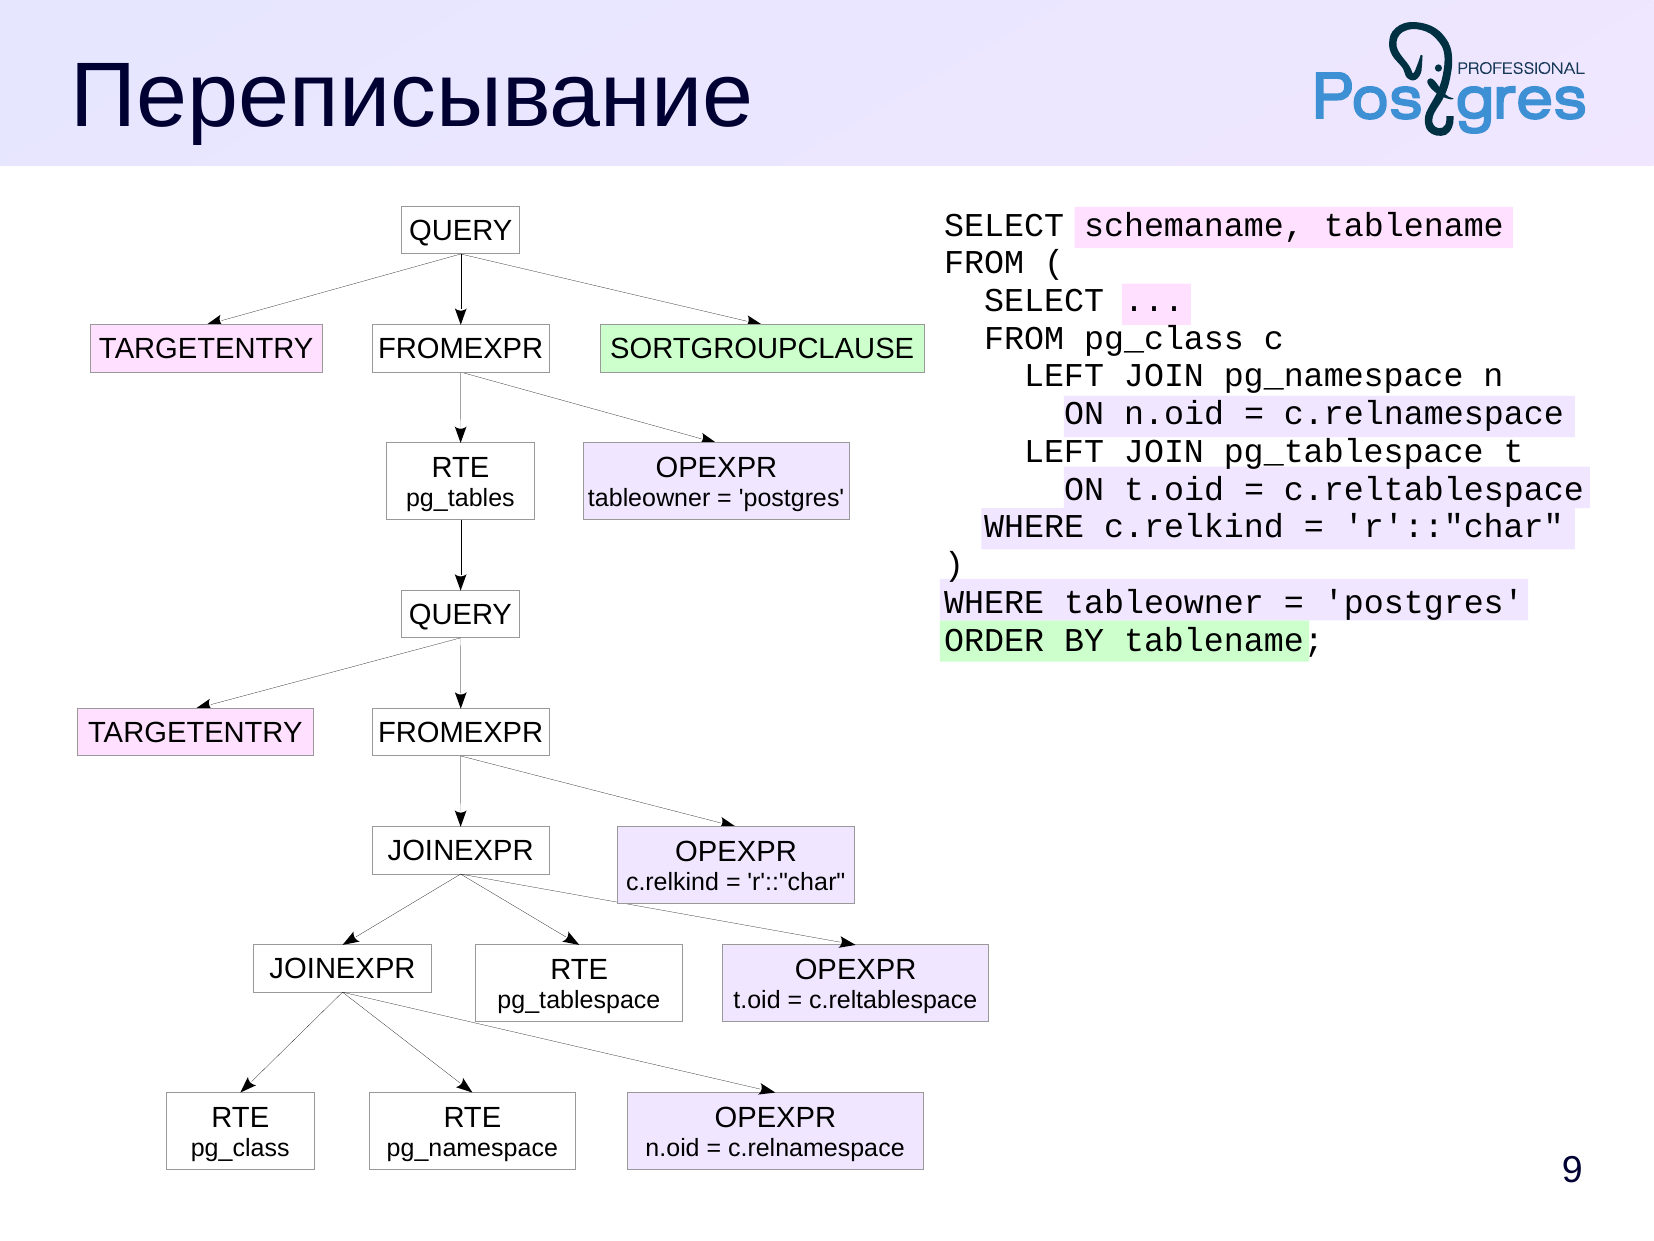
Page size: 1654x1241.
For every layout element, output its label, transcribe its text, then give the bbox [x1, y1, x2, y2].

text_box OPEXPR c.relkind = 'r'::"char" [617, 826, 855, 904]
text_box TARGETENTRY [90, 324, 323, 373]
text_box FROMEXPR [372, 324, 550, 373]
text_box RTE pg_namespace [369, 1092, 576, 1170]
title Переписывание [70, 43, 1261, 250]
text_box SORTGROUPCLAUSE [600, 324, 925, 373]
text_box QUERY [401, 206, 520, 254]
text_box JOINEXPR [372, 826, 550, 875]
text_box OPEXPR n.oid = c.relnamespace [627, 1092, 924, 1170]
text_box SELECT schemaname, tablename FROM ( SELECT ... FROM pg_class c LEFT JOIN pg_namespace n ON n.oid = c.relnamespace LEFT JOIN pg_tablespace t ON t.oid = c.reltablespace WHERE c.relkind = 'r'::"char" ) WHERE tableowner = 'postgres' ORDER BY tablename; [929, 200, 1599, 669]
text_box OPEXPR tableowner = 'postgres' [583, 442, 850, 520]
text_box TARGETENTRY [77, 708, 314, 756]
text_box QUERY [401, 590, 520, 638]
text_box FROMEXPR [372, 708, 550, 756]
text_box RTE pg_tables [386, 442, 535, 520]
text_box JOINEXPR [253, 944, 432, 993]
text_box OPEXPR t.oid = c.reltablespace [722, 944, 989, 1022]
text_box RTE pg_class [166, 1092, 315, 1170]
text_box RTE pg_tablespace [475, 944, 683, 1022]
